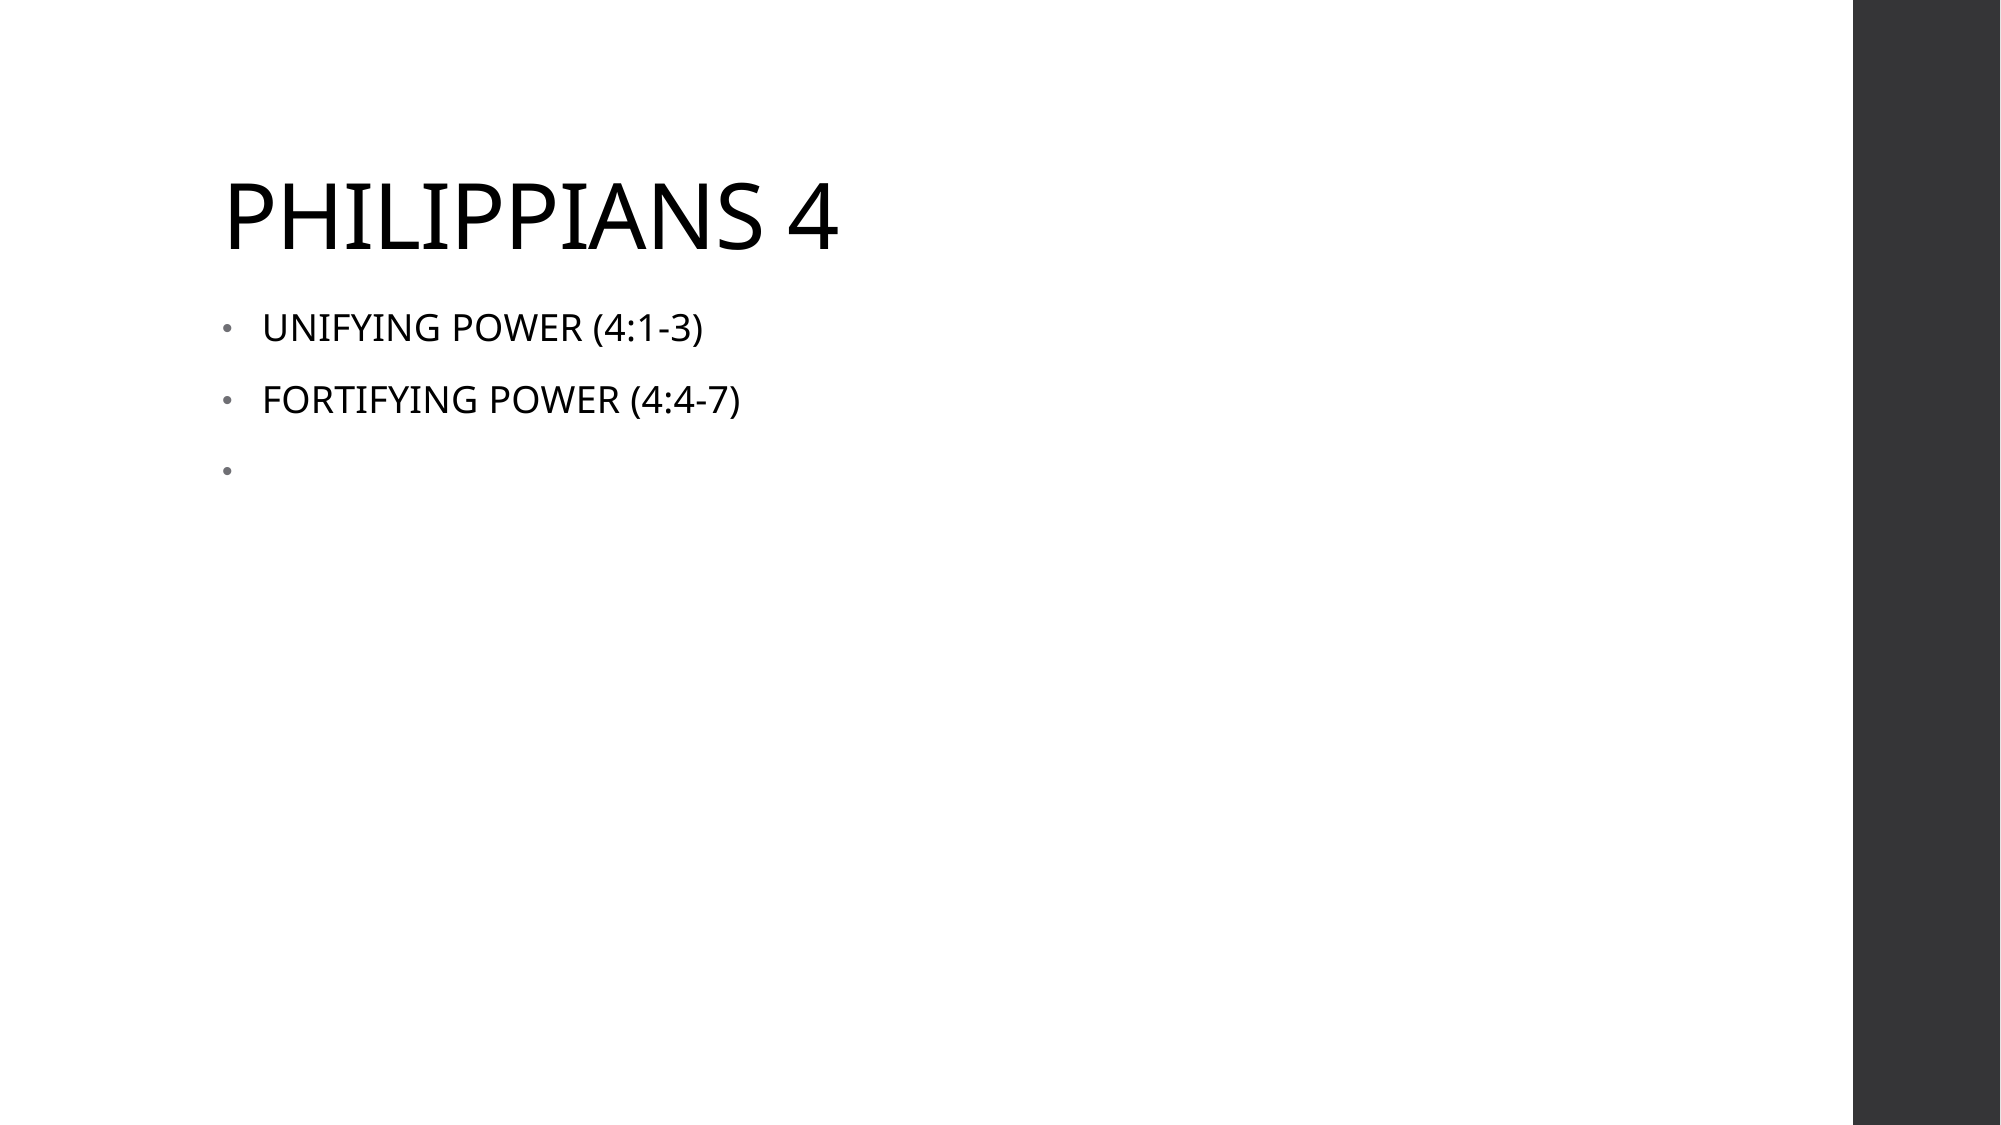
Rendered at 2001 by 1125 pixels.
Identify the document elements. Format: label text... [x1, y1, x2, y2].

title PHILIPPIANS 4 [206, 60, 1797, 278]
list UNIFYING POWER (4:1-3) FORTIFYING POWER (4:4-7) [206, 299, 1617, 1014]
